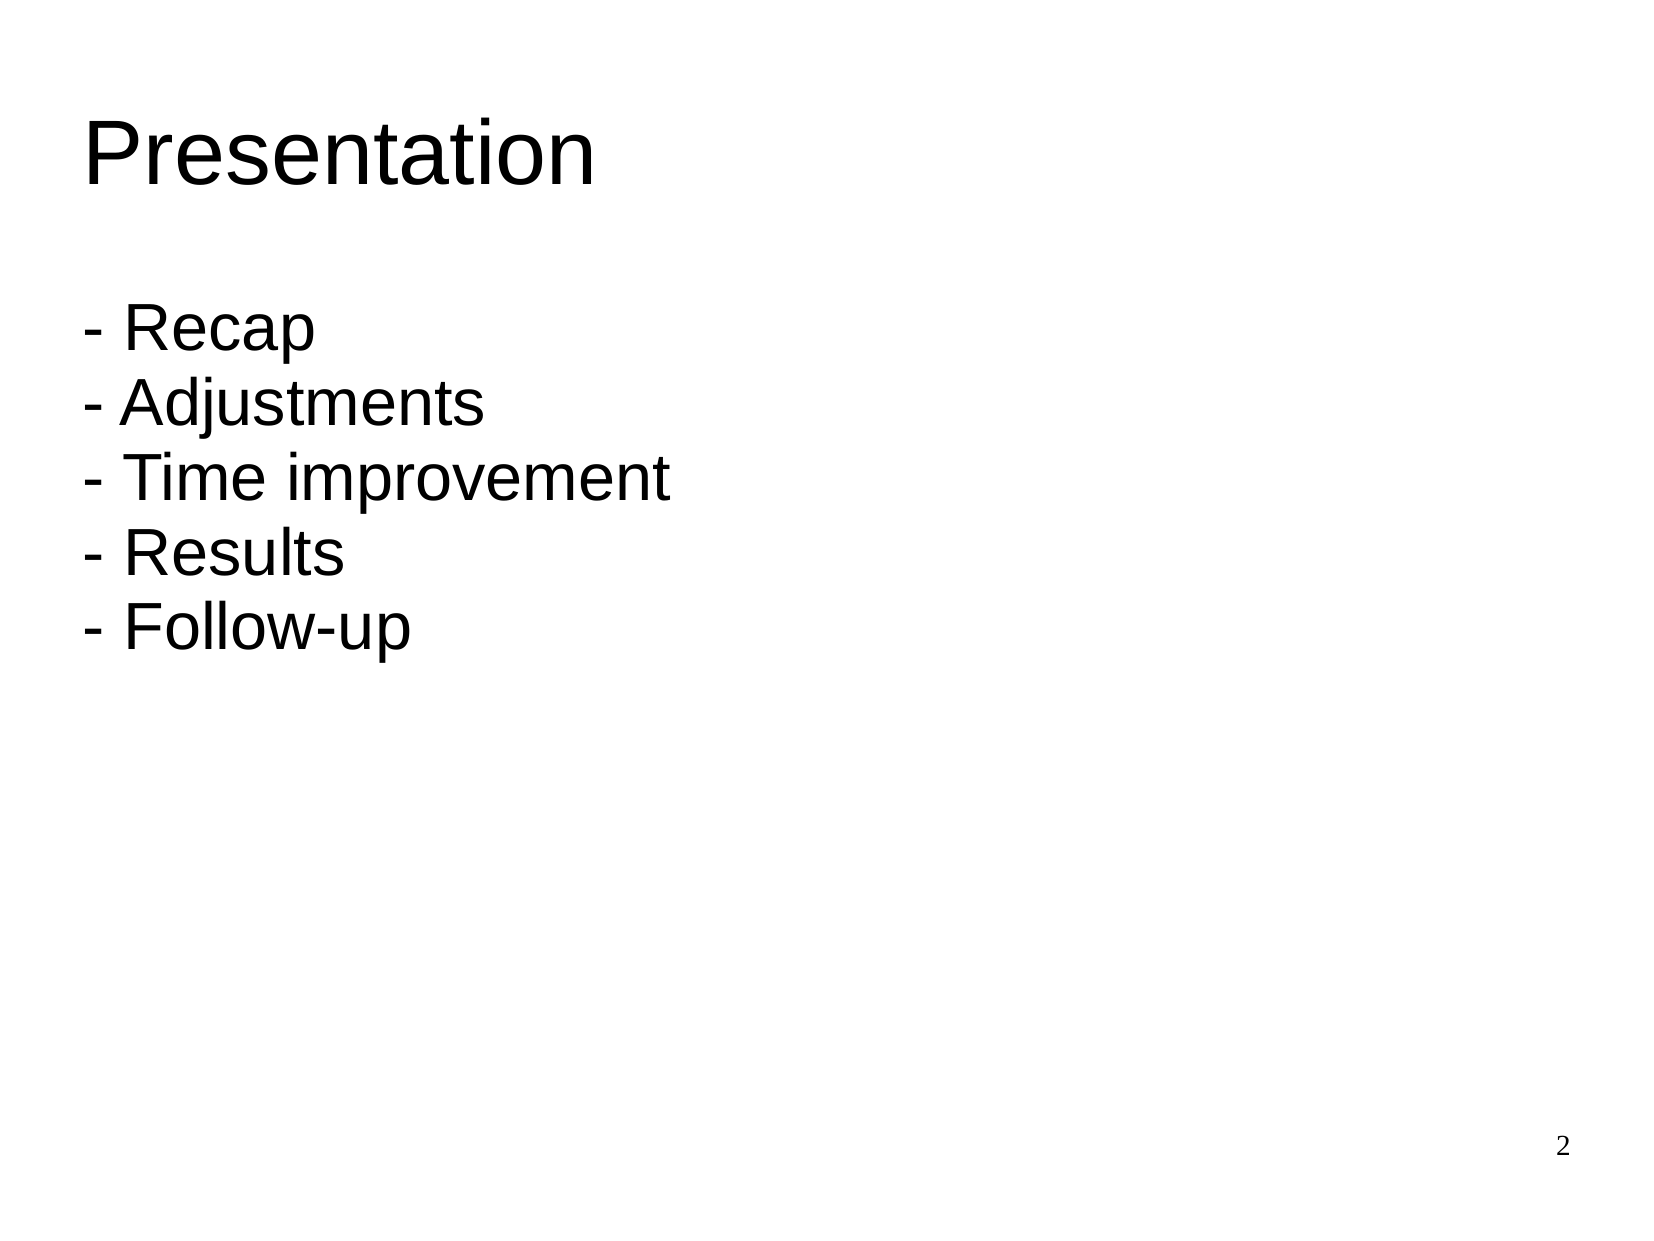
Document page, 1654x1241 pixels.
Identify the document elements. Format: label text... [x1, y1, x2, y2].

subtitle - Recap - Adjustments - Time improvement - Results - Follow-up [82, 290, 1571, 1010]
title Presentation [82, 49, 1571, 257]
